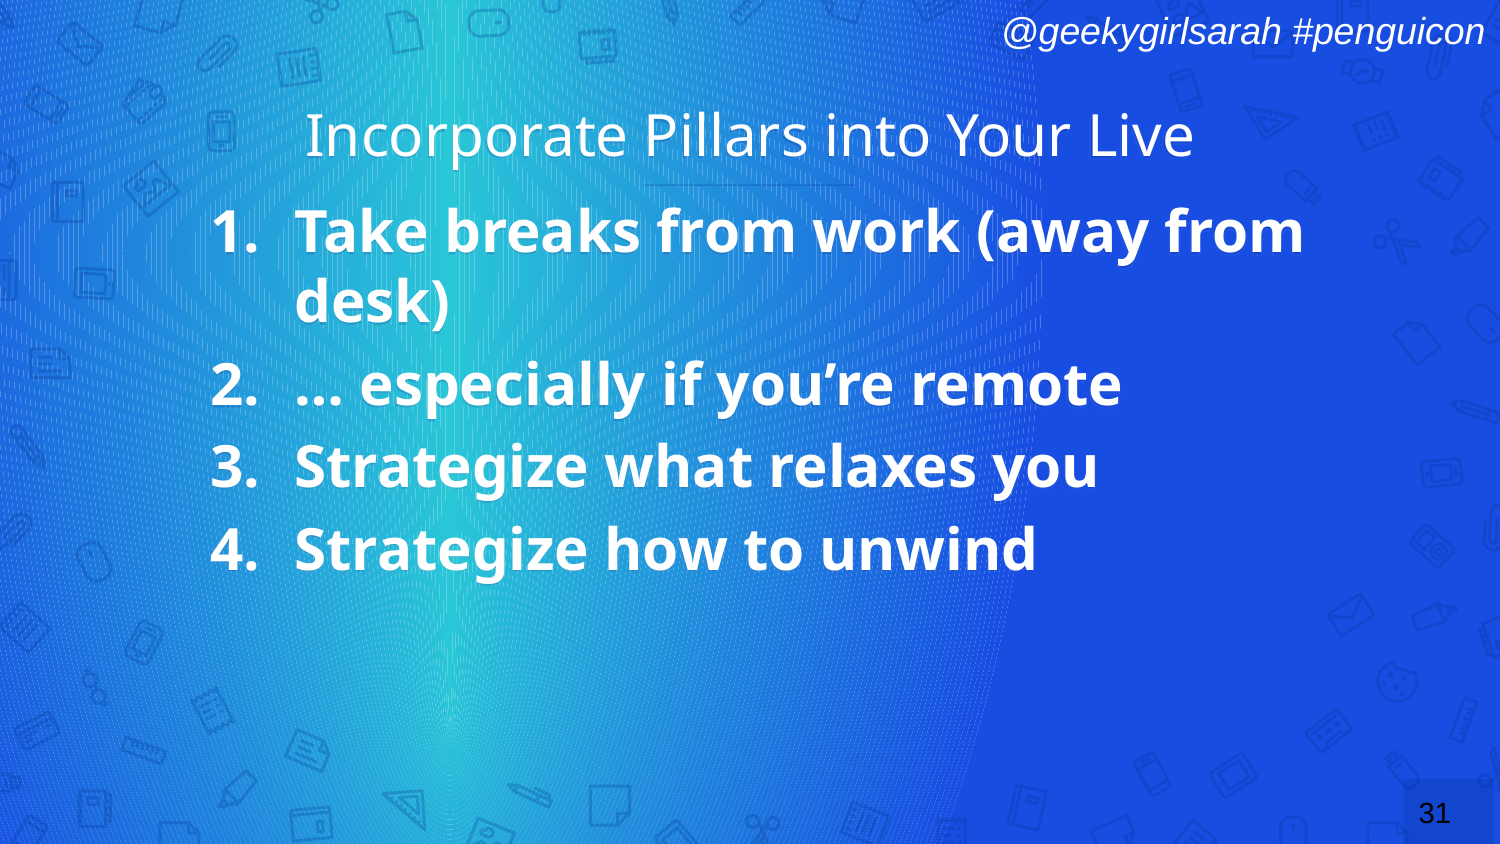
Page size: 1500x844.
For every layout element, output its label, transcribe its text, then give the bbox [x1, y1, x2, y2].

slide_number <number> [1403, 779, 1494, 844]
list Take breaks from work (away from desk) … especially if you’re remote Strategize what relaxes you Strategize how to unwind [182, 179, 1388, 722]
title Incorporate Pillars into Your Live [61, 61, 1439, 184]
